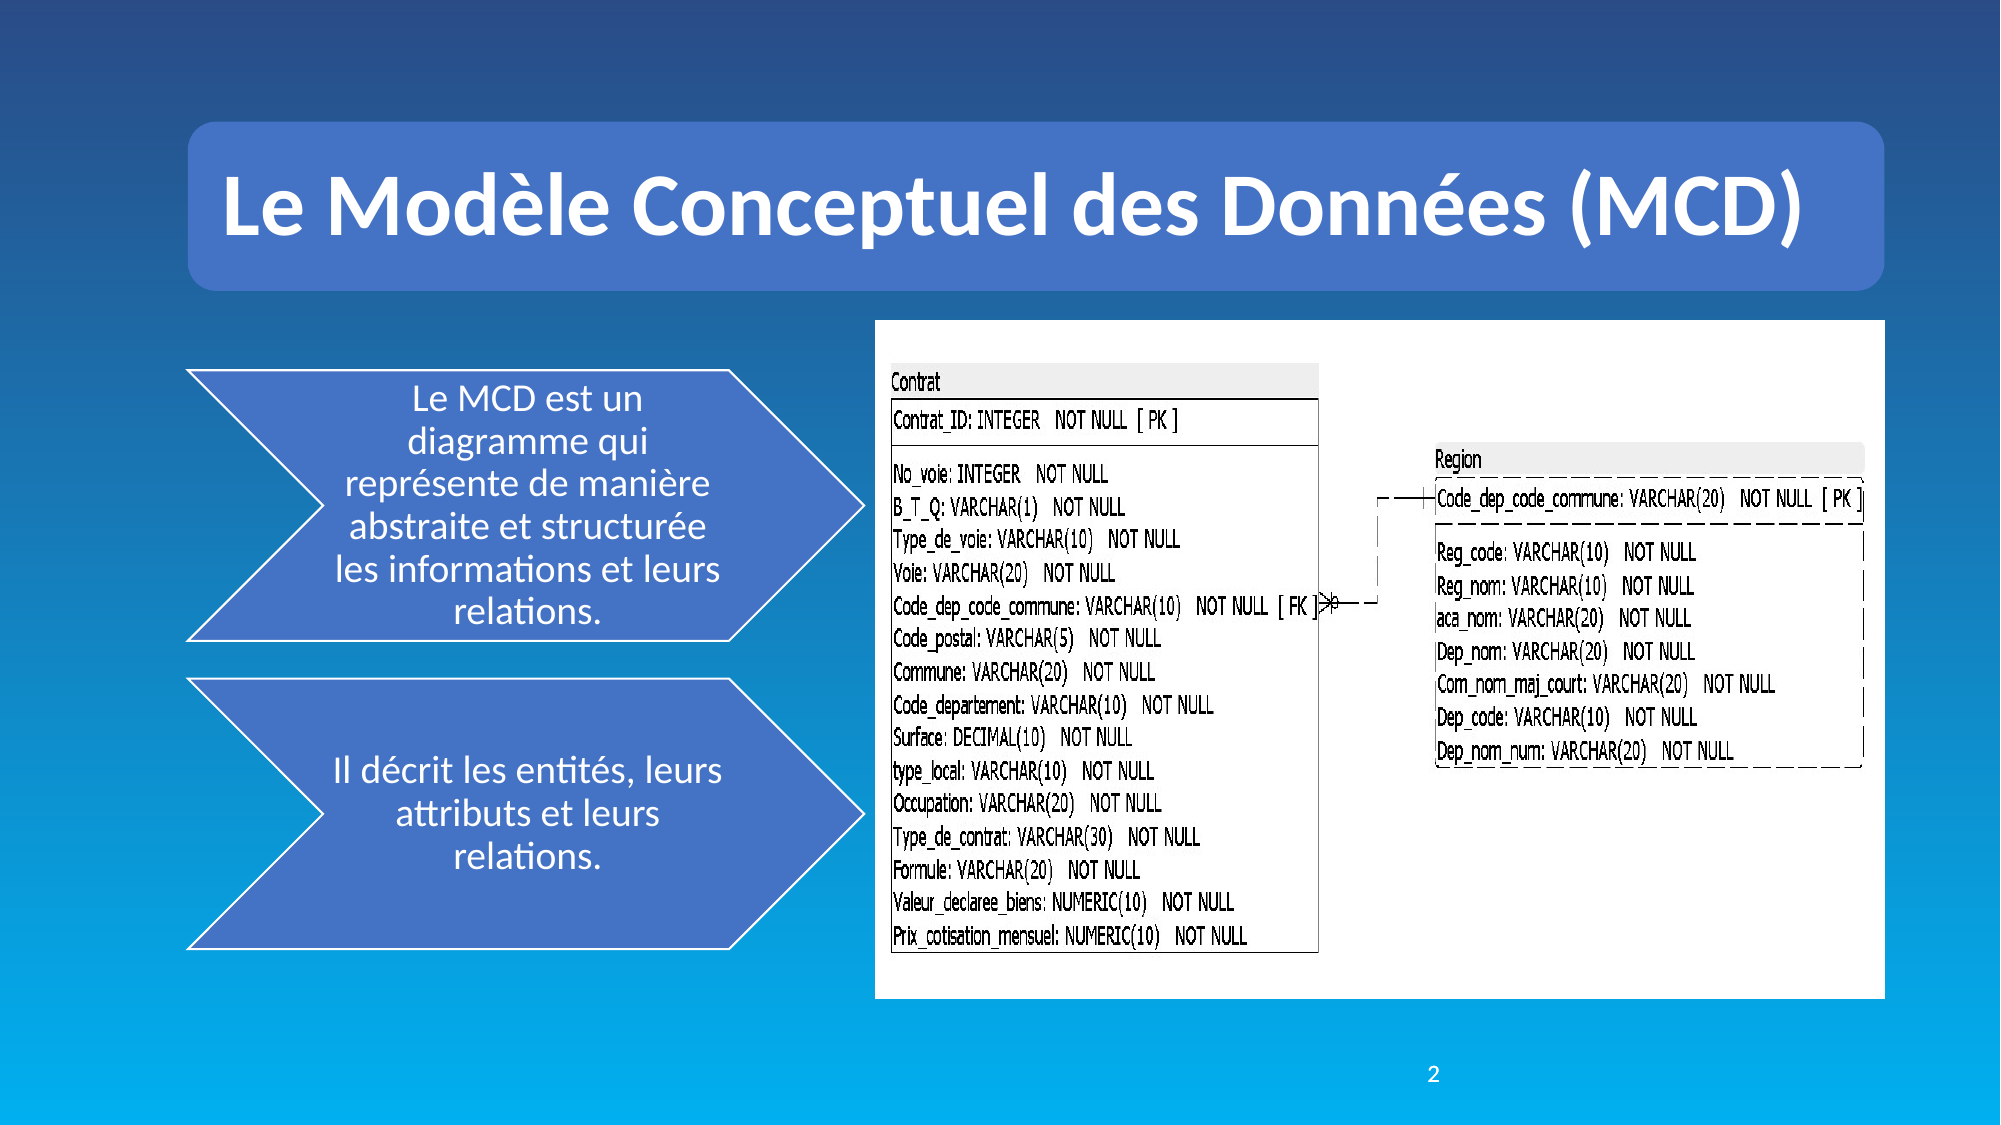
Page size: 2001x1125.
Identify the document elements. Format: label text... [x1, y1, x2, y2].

picture [875, 320, 1885, 998]
text_box Le Modèle Conceptuel des Données (MCD) [187, 121, 1885, 291]
text_box Il décrit les entités, leurs attributs et leurs relations. [187, 678, 865, 950]
text_box [1412, 1042, 1863, 1103]
text_box Le MCD est un diagramme qui représente de manière abstraite et structurée les informations et leurs relations. [187, 370, 865, 641]
